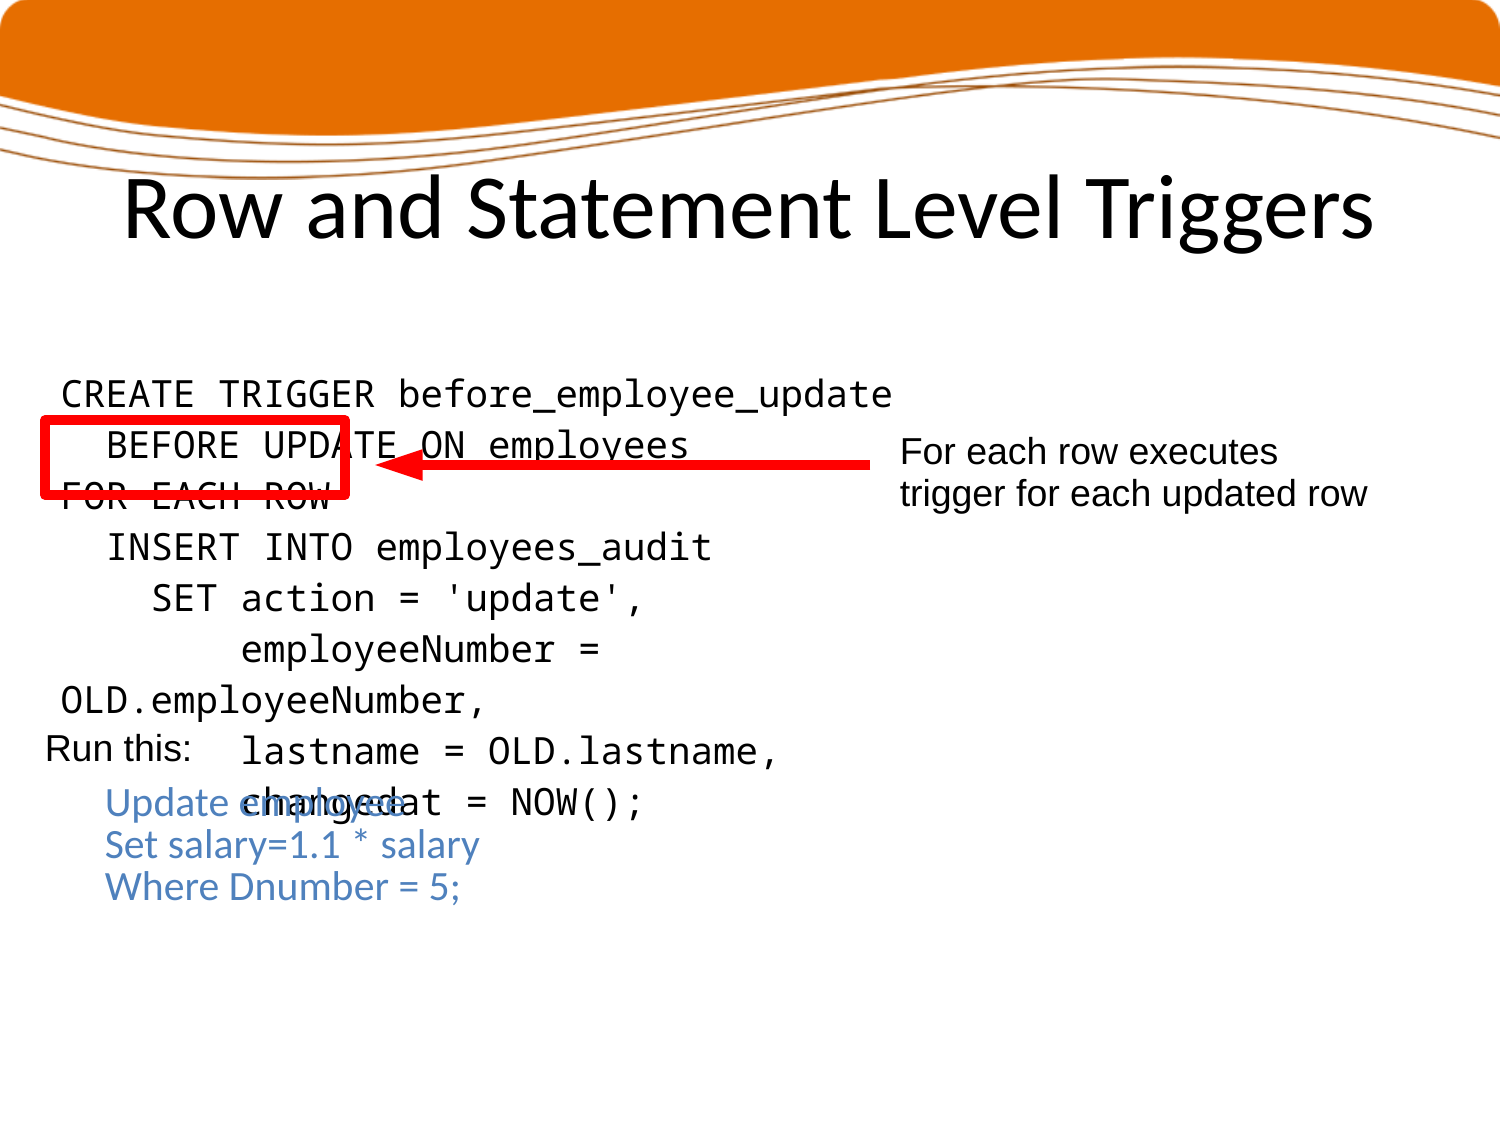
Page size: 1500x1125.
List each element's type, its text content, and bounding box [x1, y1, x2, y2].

picture [0, 0, 1500, 180]
title Row and Statement Level Triggers [75, 125, 1425, 279]
text_box CREATE TRIGGER before_employee_update BEFORE UPDATE ON employees FOR EACH ROW INSERT INTO employees_audit SET action = 'update', employeeNumber = OLD.employeeNumber, lastname = OLD.lastname, changedat = NOW(); [45, 360, 1081, 676]
text_box CREATE TRIGGER before_employee_update BEFORE UPDATE ON employees FOR EACH ROW INSERT INTO employees_audit SET action = 'update', employeeNumber = OLD.employeeNumber, lastname = OLD.lastname, changedat = NOW(); [50, 425, 340, 490]
text_box Update employee Set salary=1.1 * salary Where Dnumber = 5; [90, 778, 505, 961]
text_box For each row executes trigger for each updated row [885, 423, 1396, 522]
text_box Run this: [30, 720, 208, 777]
